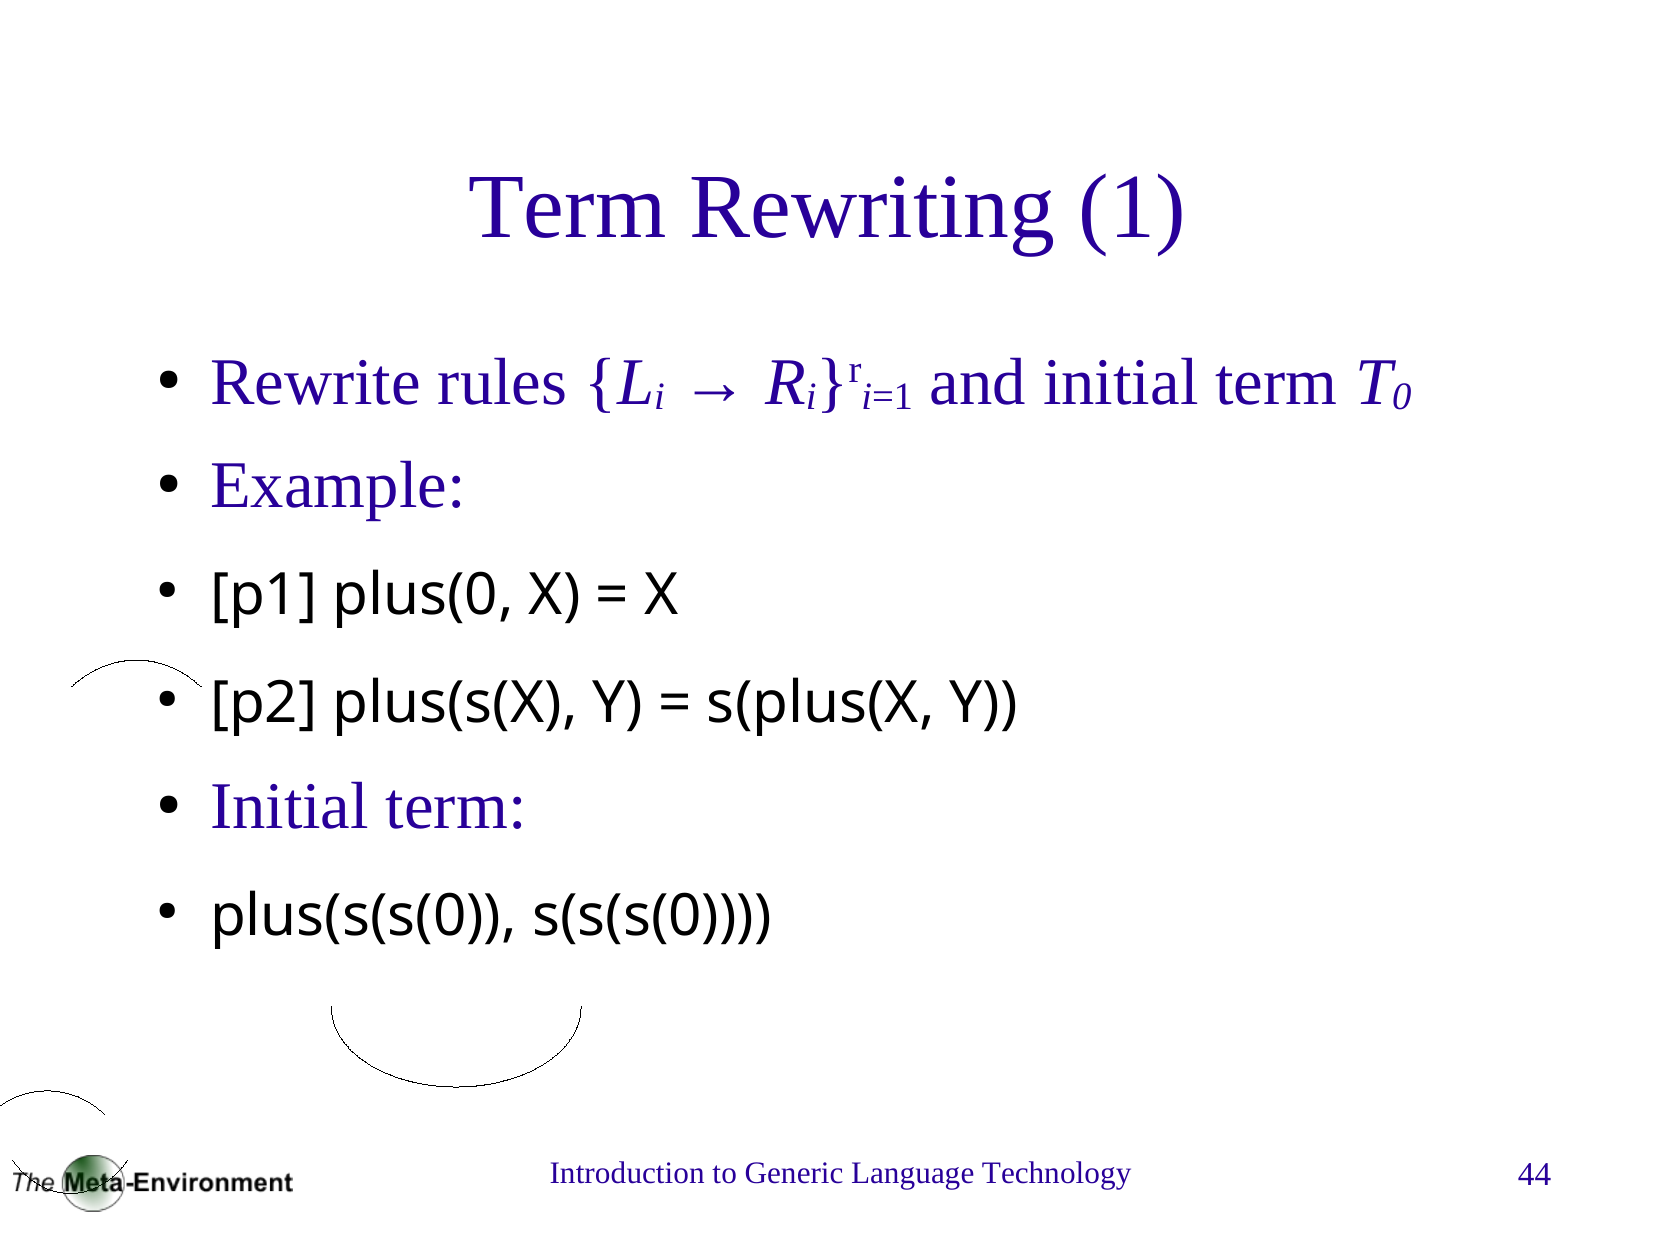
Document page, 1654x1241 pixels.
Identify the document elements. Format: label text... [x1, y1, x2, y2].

title Term Rewriting (1) [121, 102, 1534, 311]
list Rewrite rules {Li → Ri}ri=1 and initial term T0 Example: [p1] plus(0, X) = X [p2] plus(s(X), Y) = s(plus(X, Y)) Initial term: plus(s(s(0)), s(s(s(0)))) [121, 344, 1534, 1136]
picture [13, 1155, 293, 1212]
